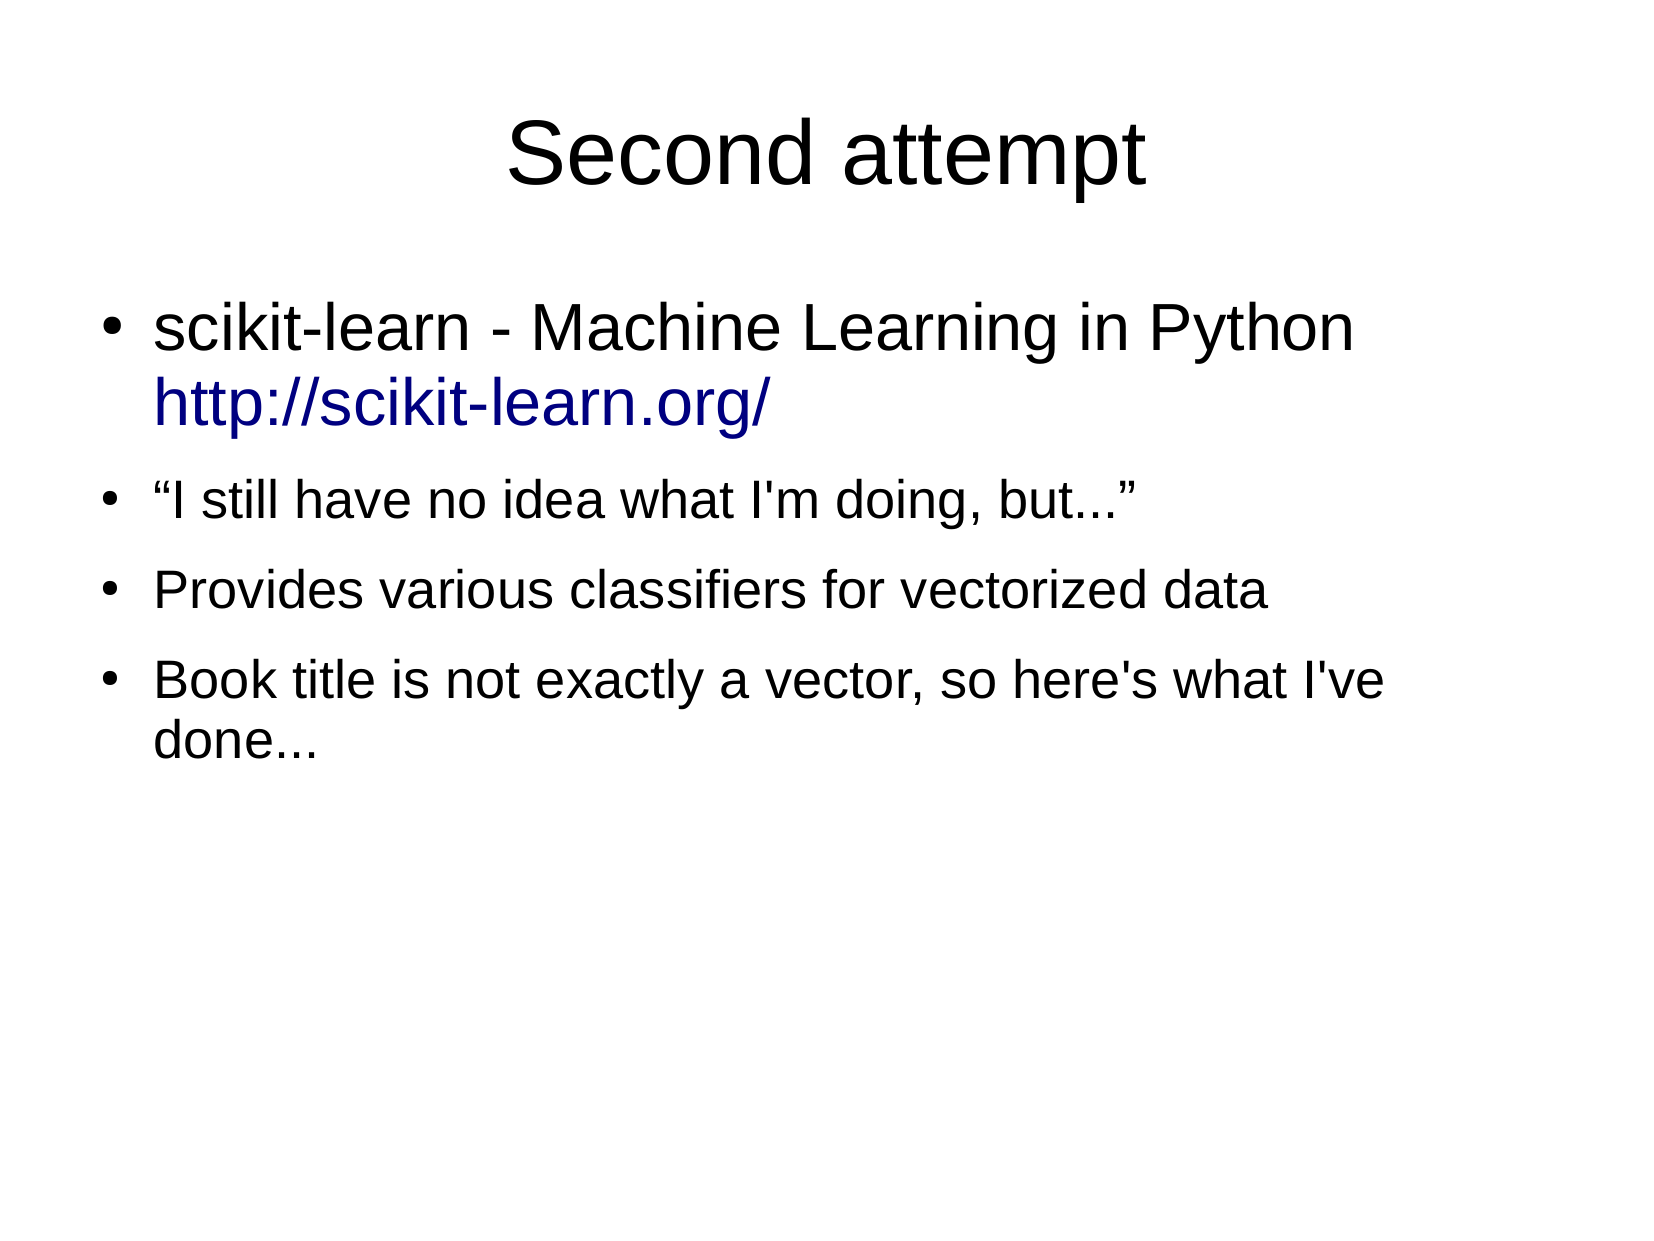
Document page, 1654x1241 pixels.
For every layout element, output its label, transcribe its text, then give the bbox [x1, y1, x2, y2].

list scikit-learn - Machine Learning in Python http://scikit-learn.org/ “I still have no idea what I'm doing, but...” Provides various classifiers for vectorized data Book title is not exactly a vector, so here's what I've done... [82, 290, 1538, 1010]
title Second attempt [82, 49, 1571, 257]
